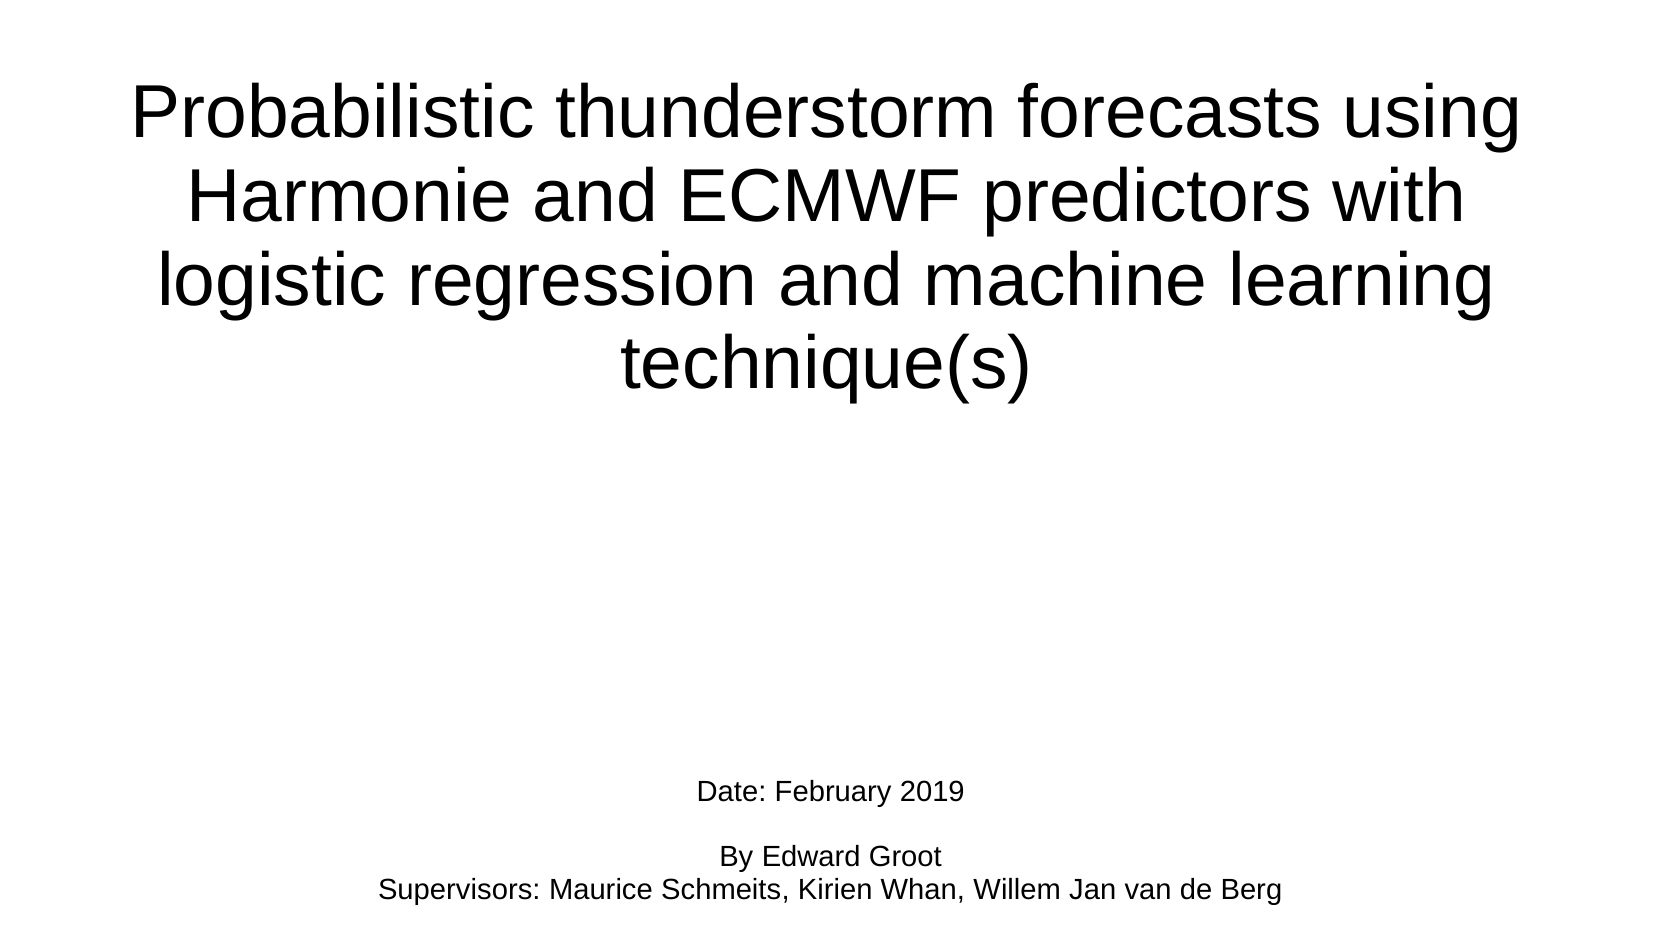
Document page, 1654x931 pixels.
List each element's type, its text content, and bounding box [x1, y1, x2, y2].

subtitle Date: February 2019 By Edward Groot Supervisors: Maurice Schmeits, Kirien Whan, Willem Jan van de Berg [86, 690, 1576, 931]
title Probabilistic thunderstorm forecasts using Harmonie and ECMWF predictors with logistic regression and machine learning technique(s) [82, 69, 1571, 406]
